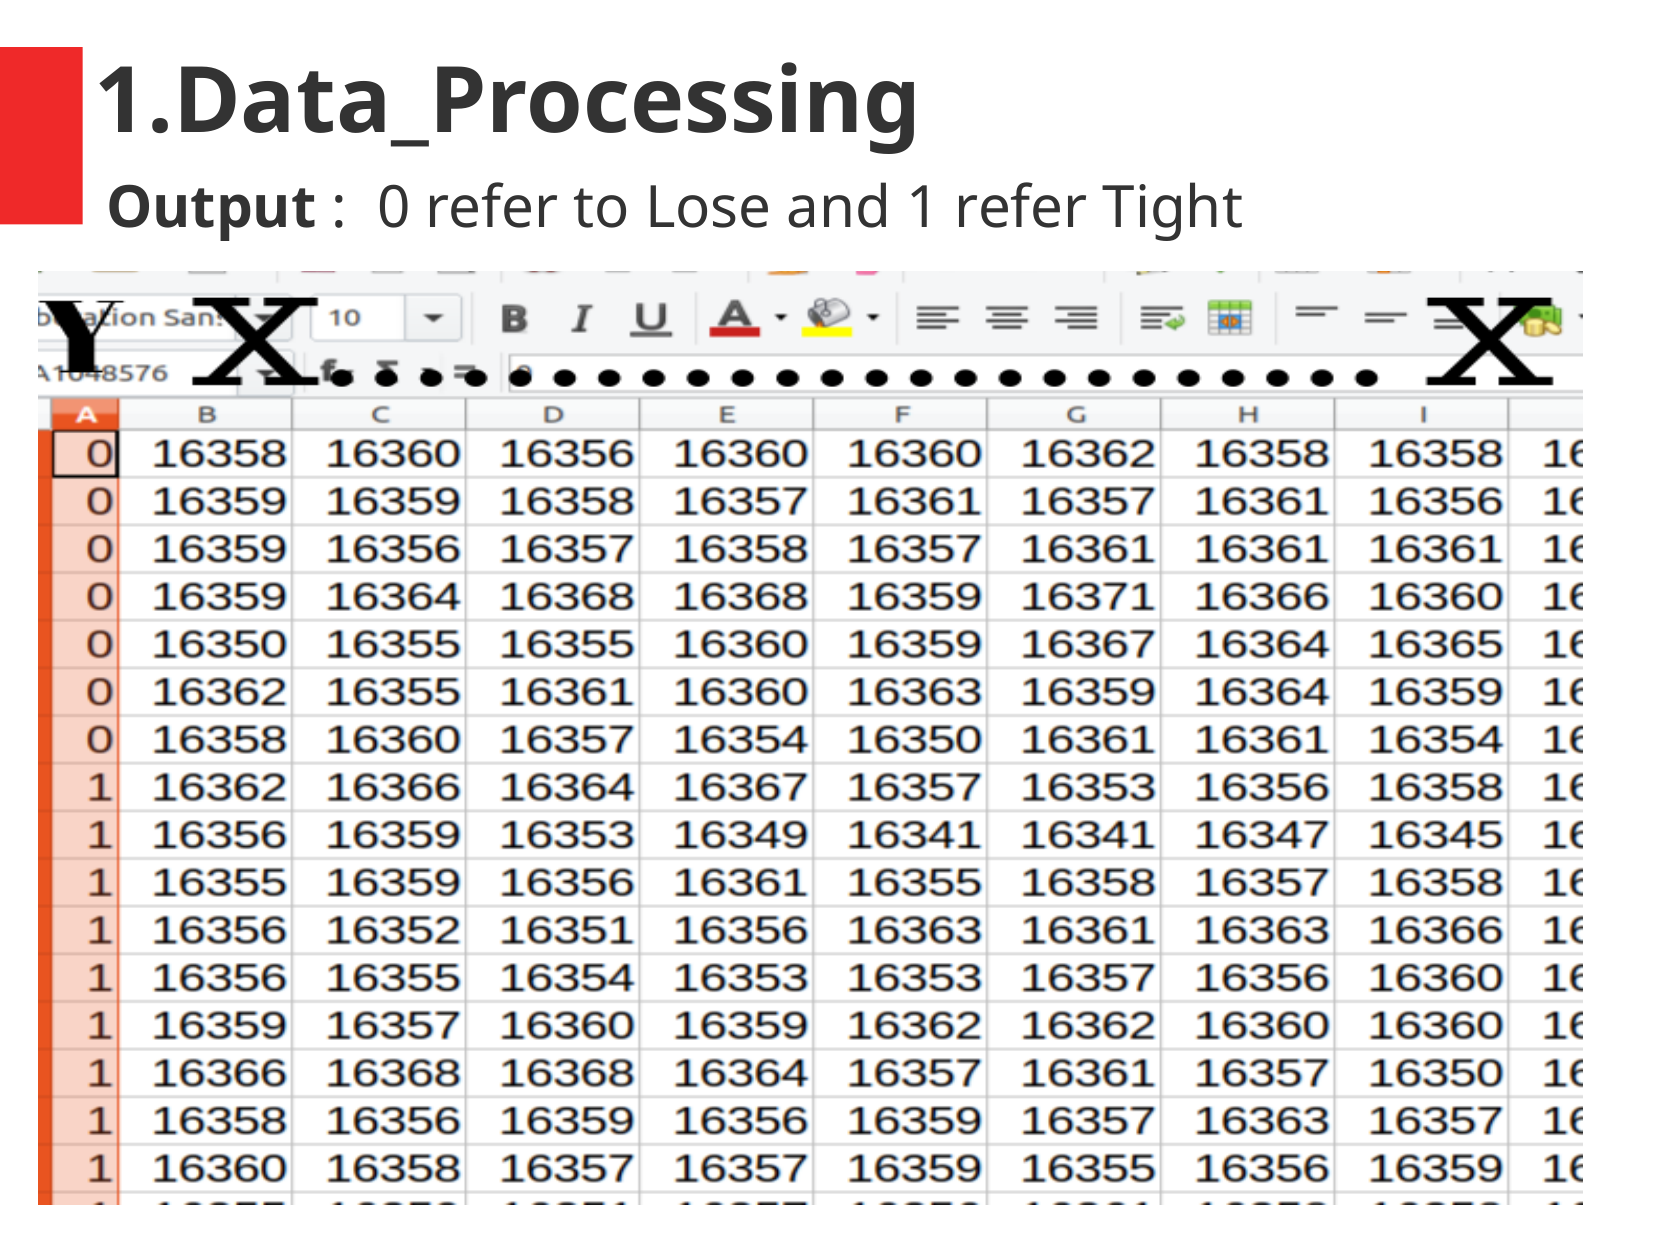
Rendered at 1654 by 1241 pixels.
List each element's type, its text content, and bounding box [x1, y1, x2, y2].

title 1.Data_Processing [94, 0, 1548, 165]
picture [38, 271, 1583, 1205]
list Output : 0 refer to Lose and 1 refer Tight [35, 165, 1654, 1158]
